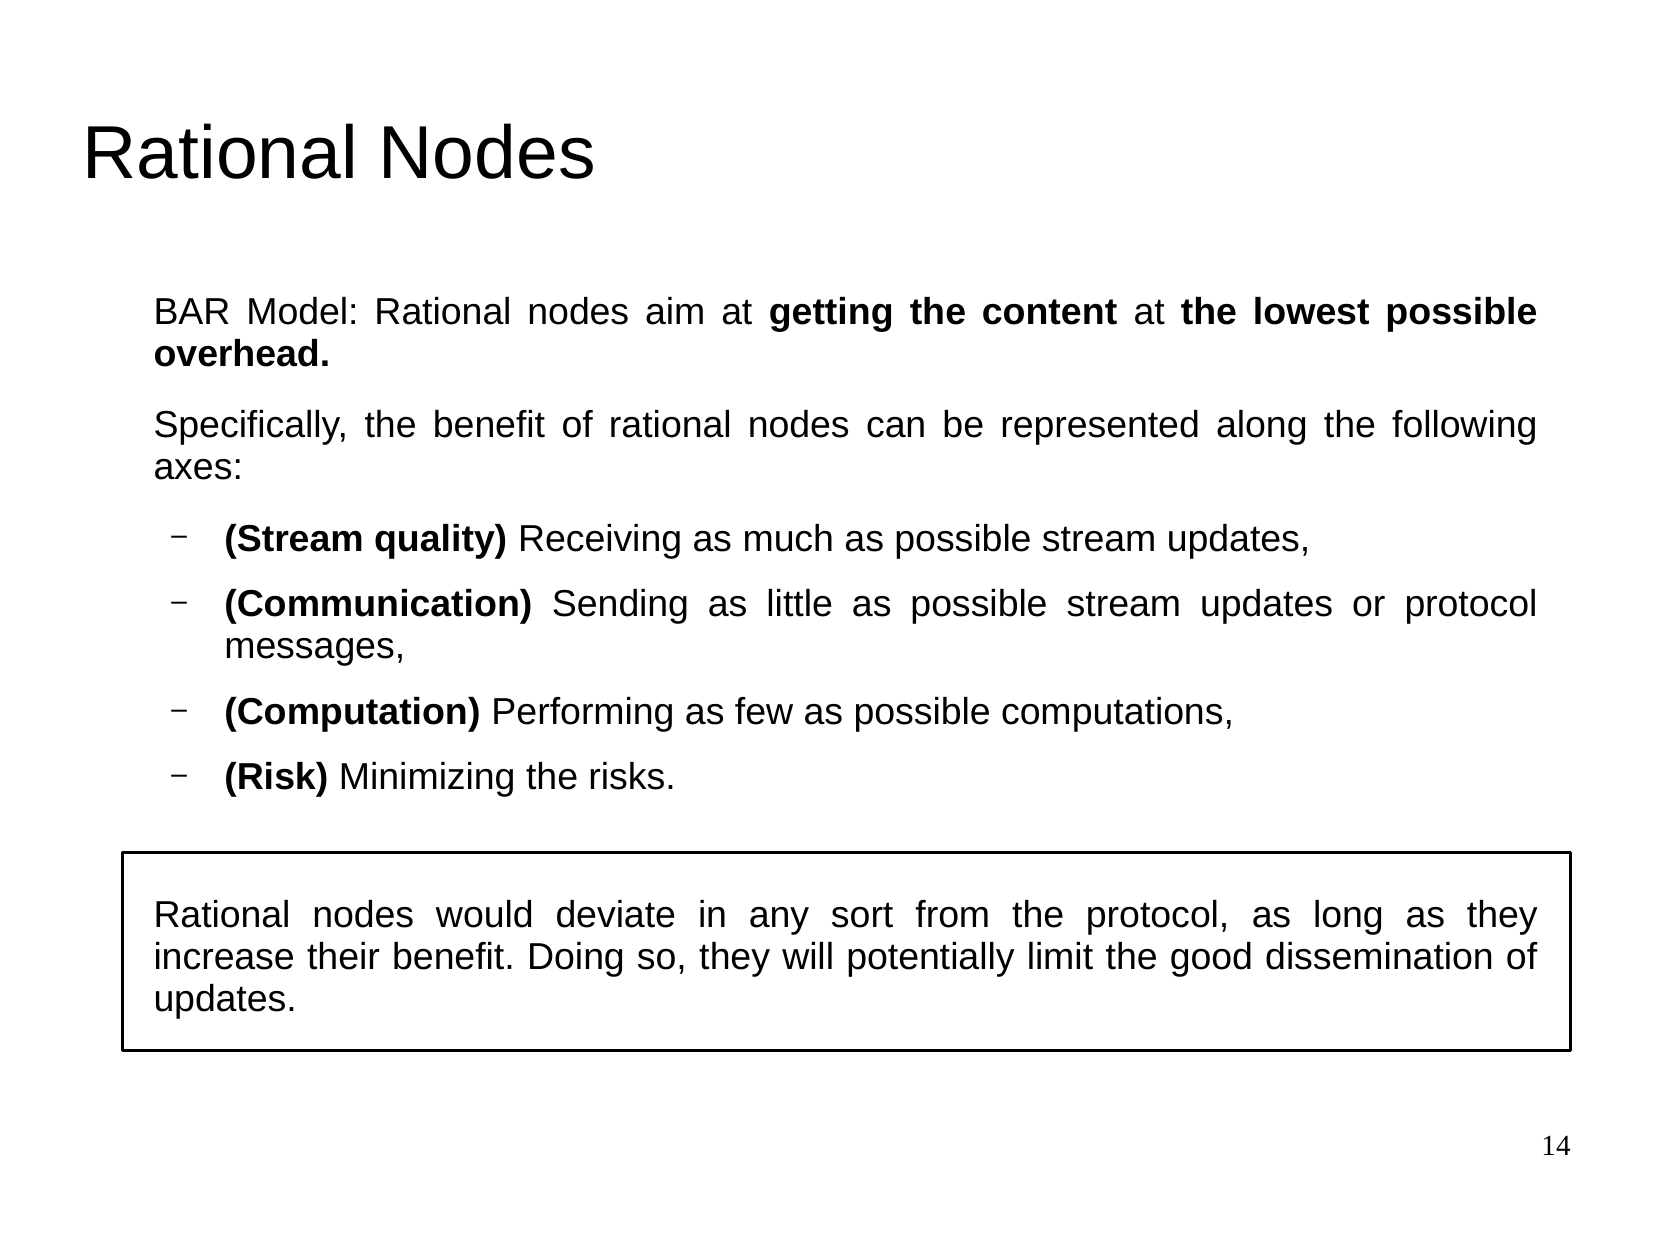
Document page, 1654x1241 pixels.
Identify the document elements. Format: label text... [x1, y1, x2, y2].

list BAR Model: Rational nodes aim at getting the content at the lowest possible overhead. Specifically, the benefit of rational nodes can be represented along the following axes: (Stream quality) Receiving as much as possible stream updates, (Communication) Sending as little as possible stream updates or protocol messages, (Computation) Performing as few as possible computations, (Risk) Minimizing the risks. Rational nodes would deviate in any sort from the protocol, as long as they increase their benefit. Doing so, they will potentially limit the good dissemination of updates. [82, 290, 1538, 1010]
text_box [122, 852, 1571, 1051]
title Rational Nodes [82, 49, 1571, 257]
